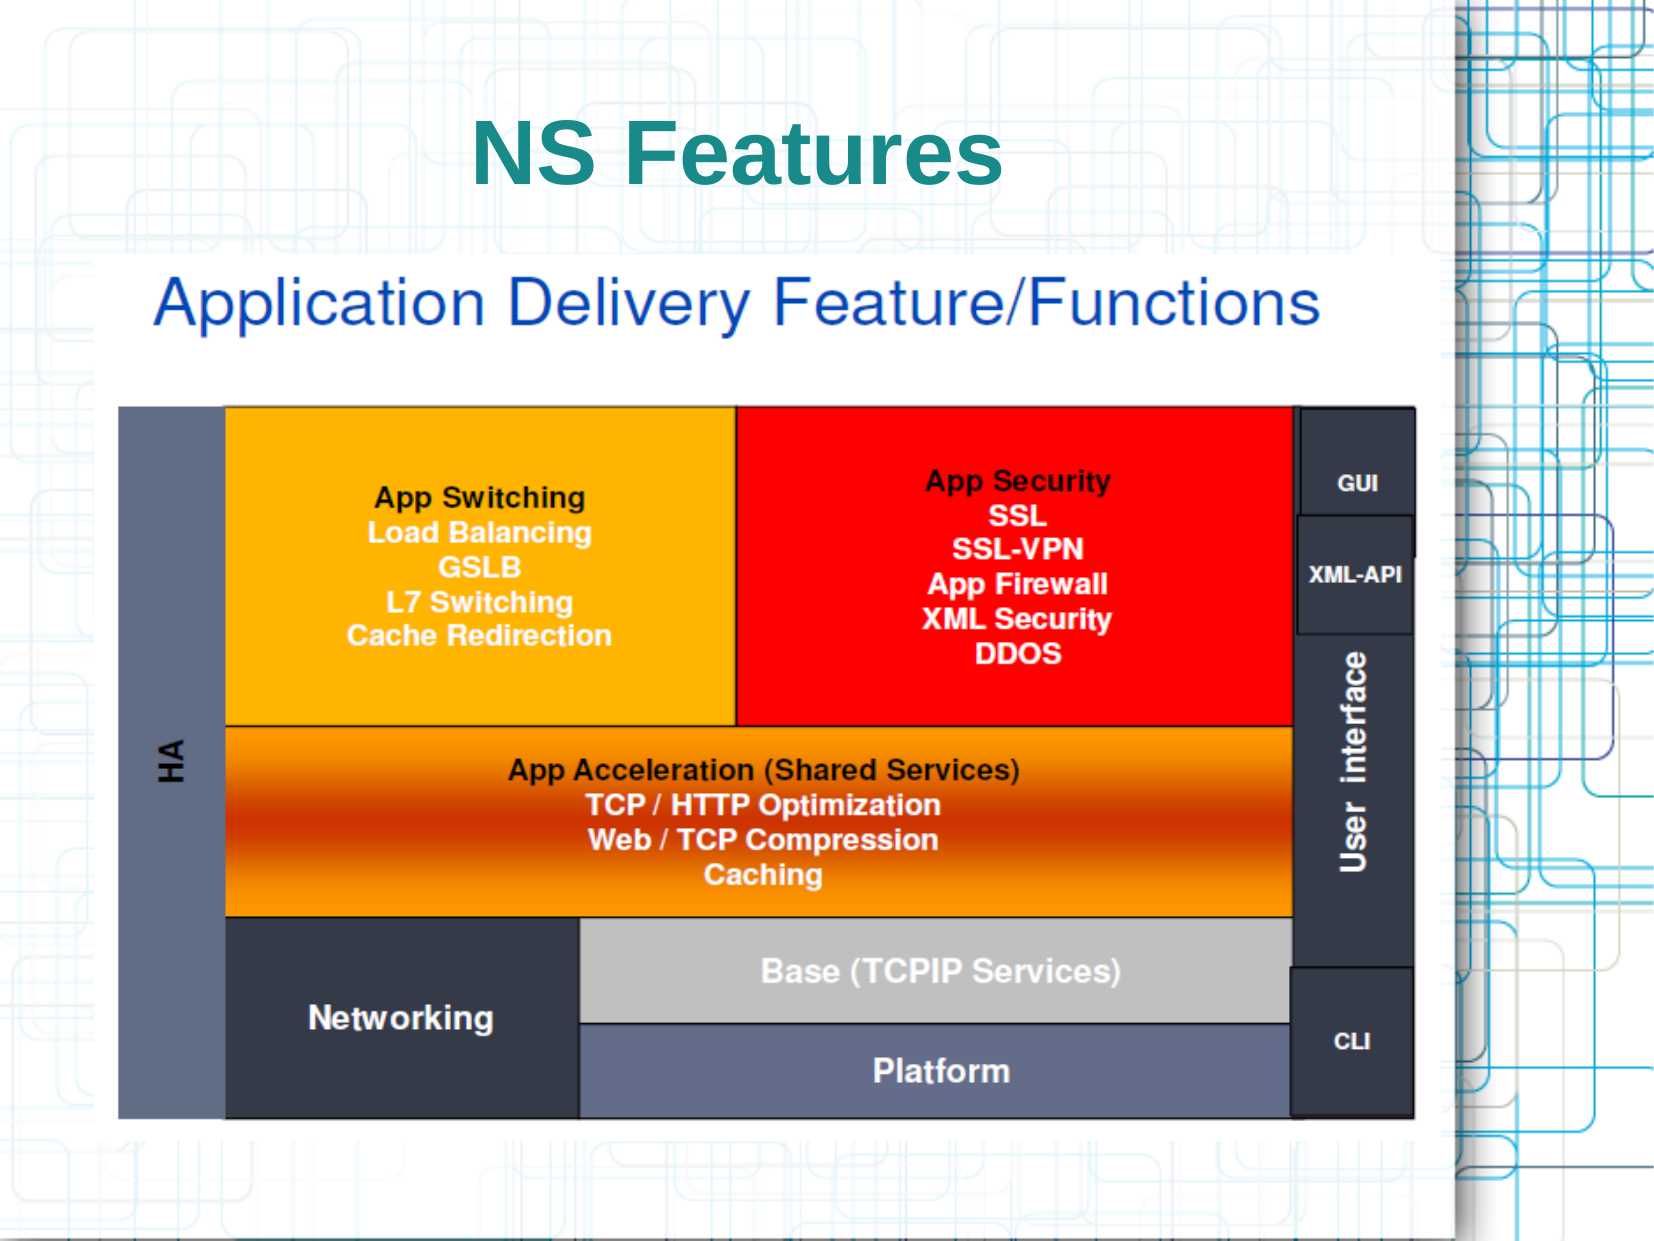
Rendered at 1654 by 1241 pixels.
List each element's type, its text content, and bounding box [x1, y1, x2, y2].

picture [0, 0, 1654, 1241]
title NS Features [59, 49, 1418, 257]
